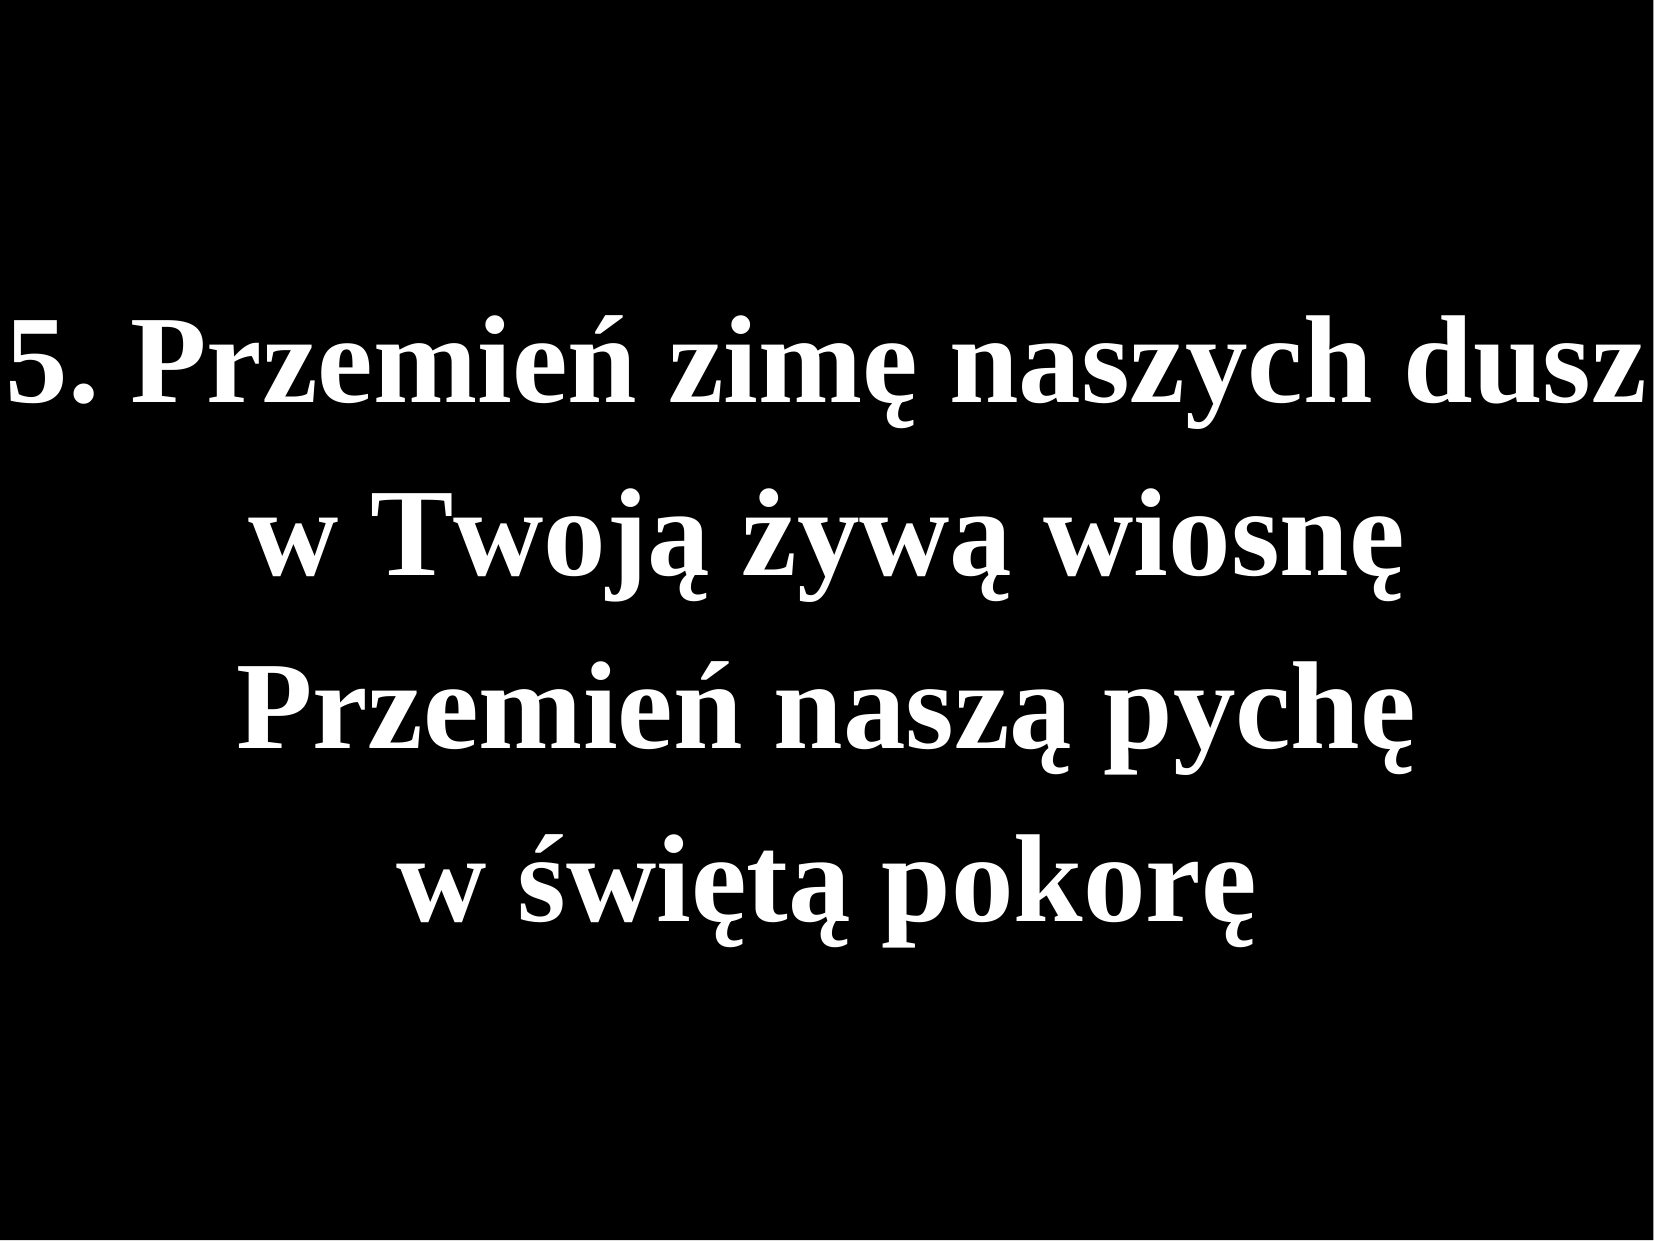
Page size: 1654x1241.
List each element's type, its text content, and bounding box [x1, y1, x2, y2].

title 5. Przemień zimę naszych dusz ppp w Twoją żywą wiosnę ppp Przemień naszą pychę ppp w świętą pokorę [0, 0, 1654, 1241]
